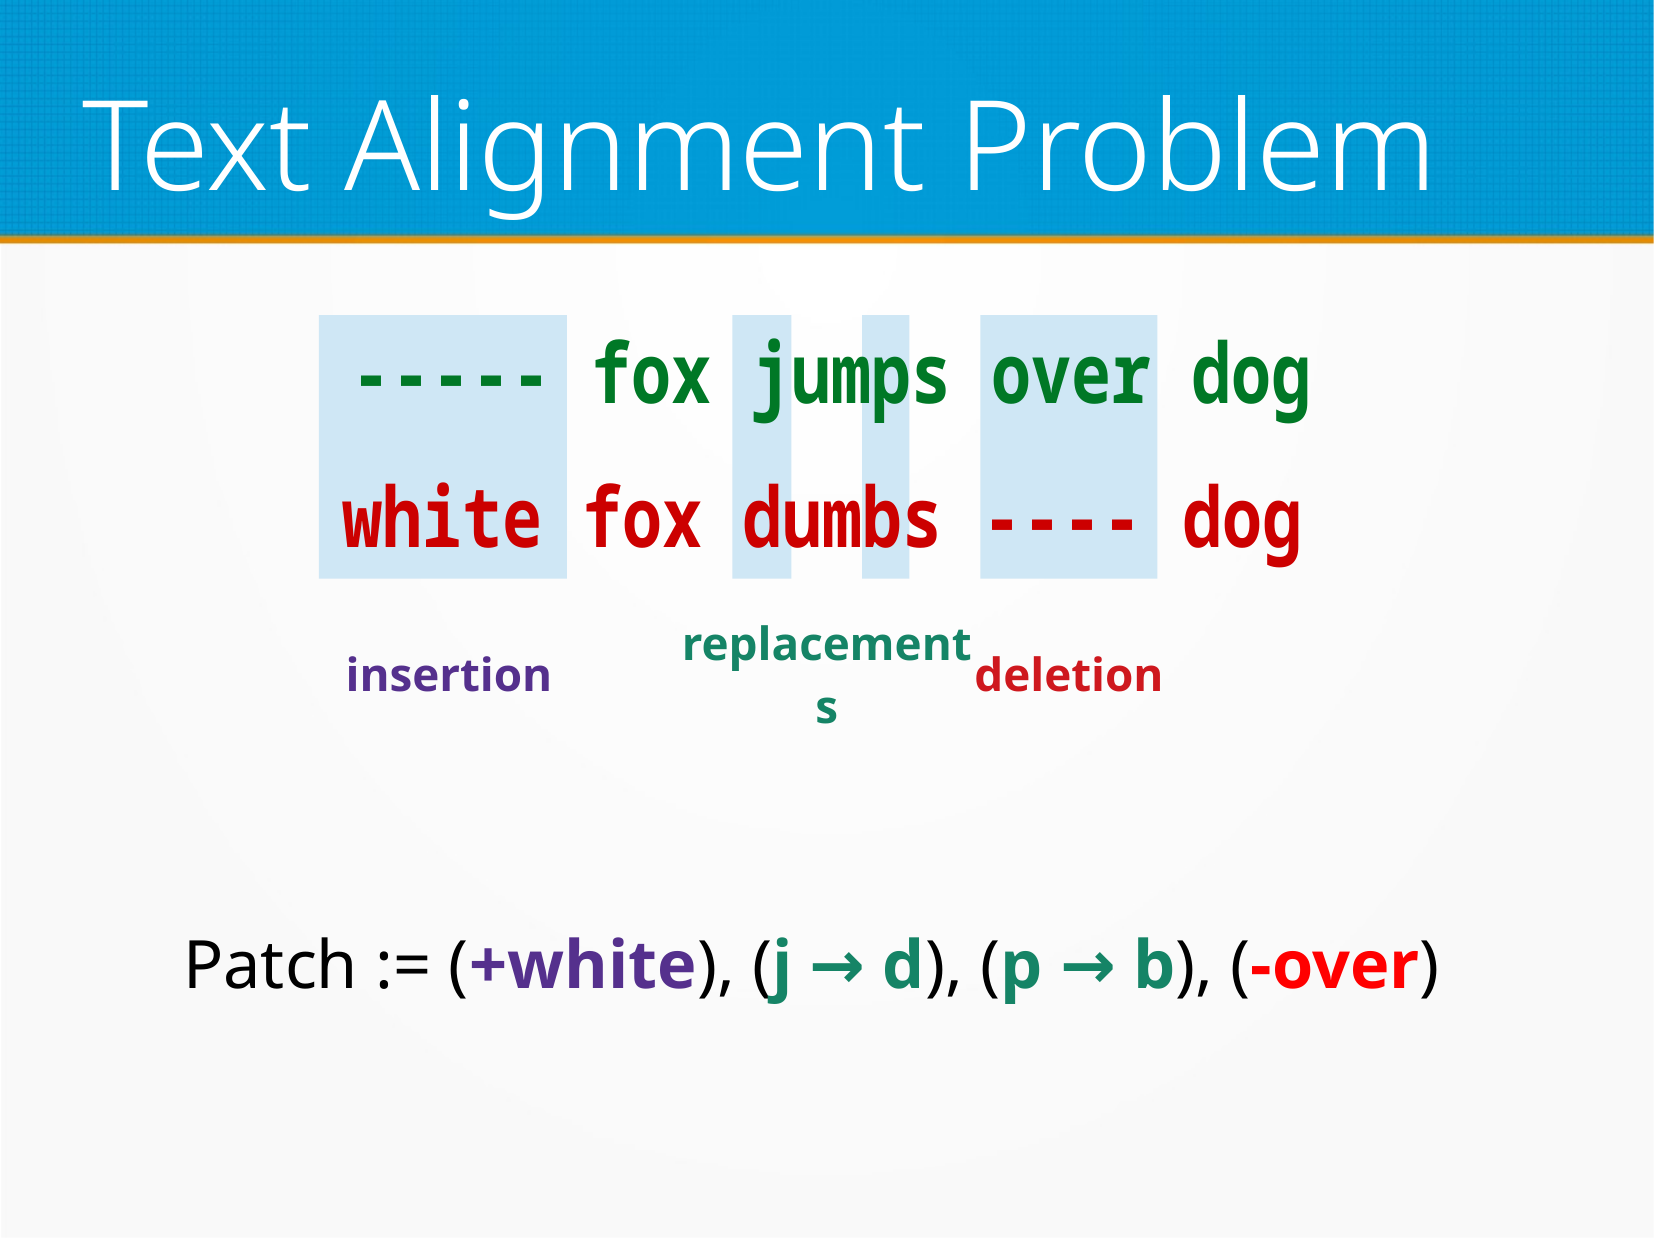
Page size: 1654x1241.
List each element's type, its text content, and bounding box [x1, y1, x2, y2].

text_box Patch := (+white), (j → d), (p → b), (-over) [177, 914, 1489, 1011]
text_box replacements [673, 639, 915, 709]
text_box deletion [915, 639, 1223, 709]
text_box insertion [295, 639, 603, 709]
list ----- fox jumps over dog white fox dumbs ---- dog [82, 315, 1563, 804]
title Text Alignment Problem [82, 19, 1571, 227]
picture [0, 233, 1654, 1241]
